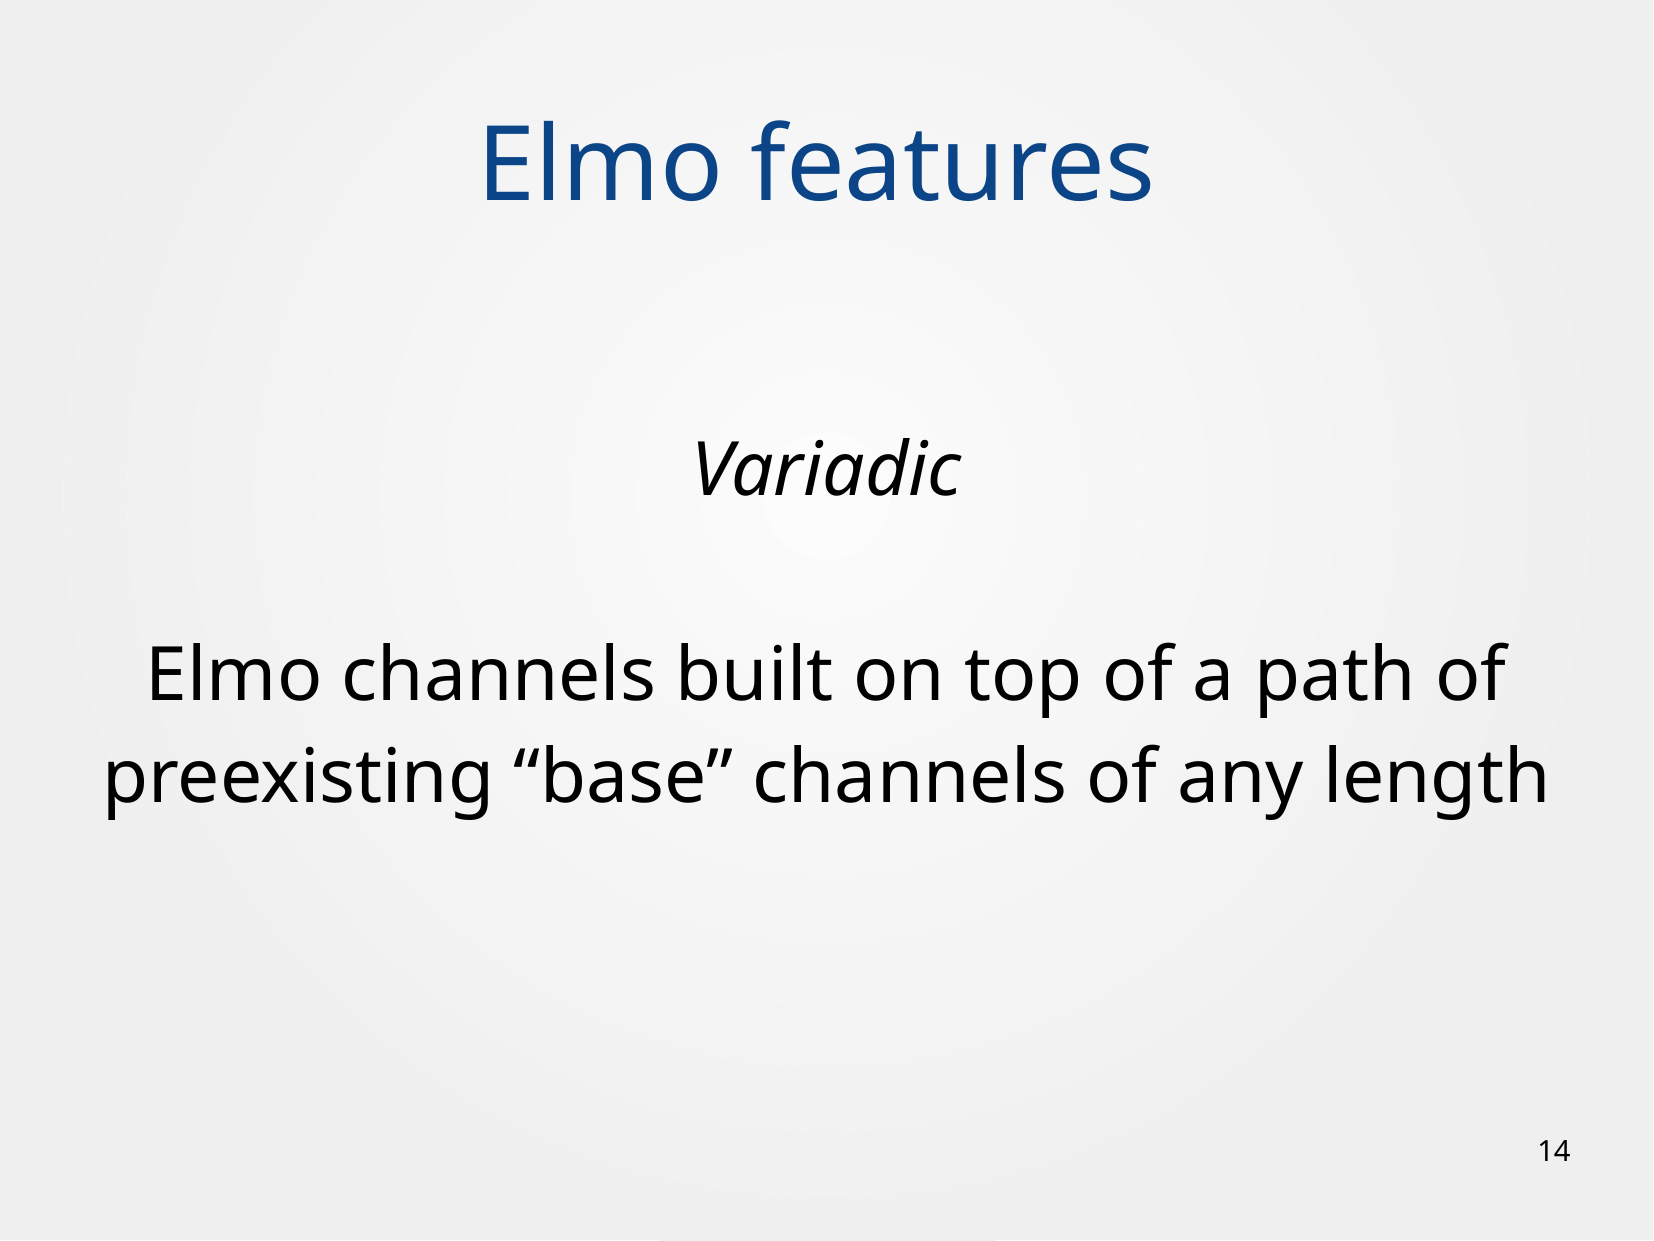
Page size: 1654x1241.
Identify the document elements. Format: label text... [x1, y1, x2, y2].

subtitle Variadic Elmo channels built on top of a path of preexisting “base” channels of any length [102, 415, 1552, 825]
title Elmo features [477, 88, 1176, 231]
